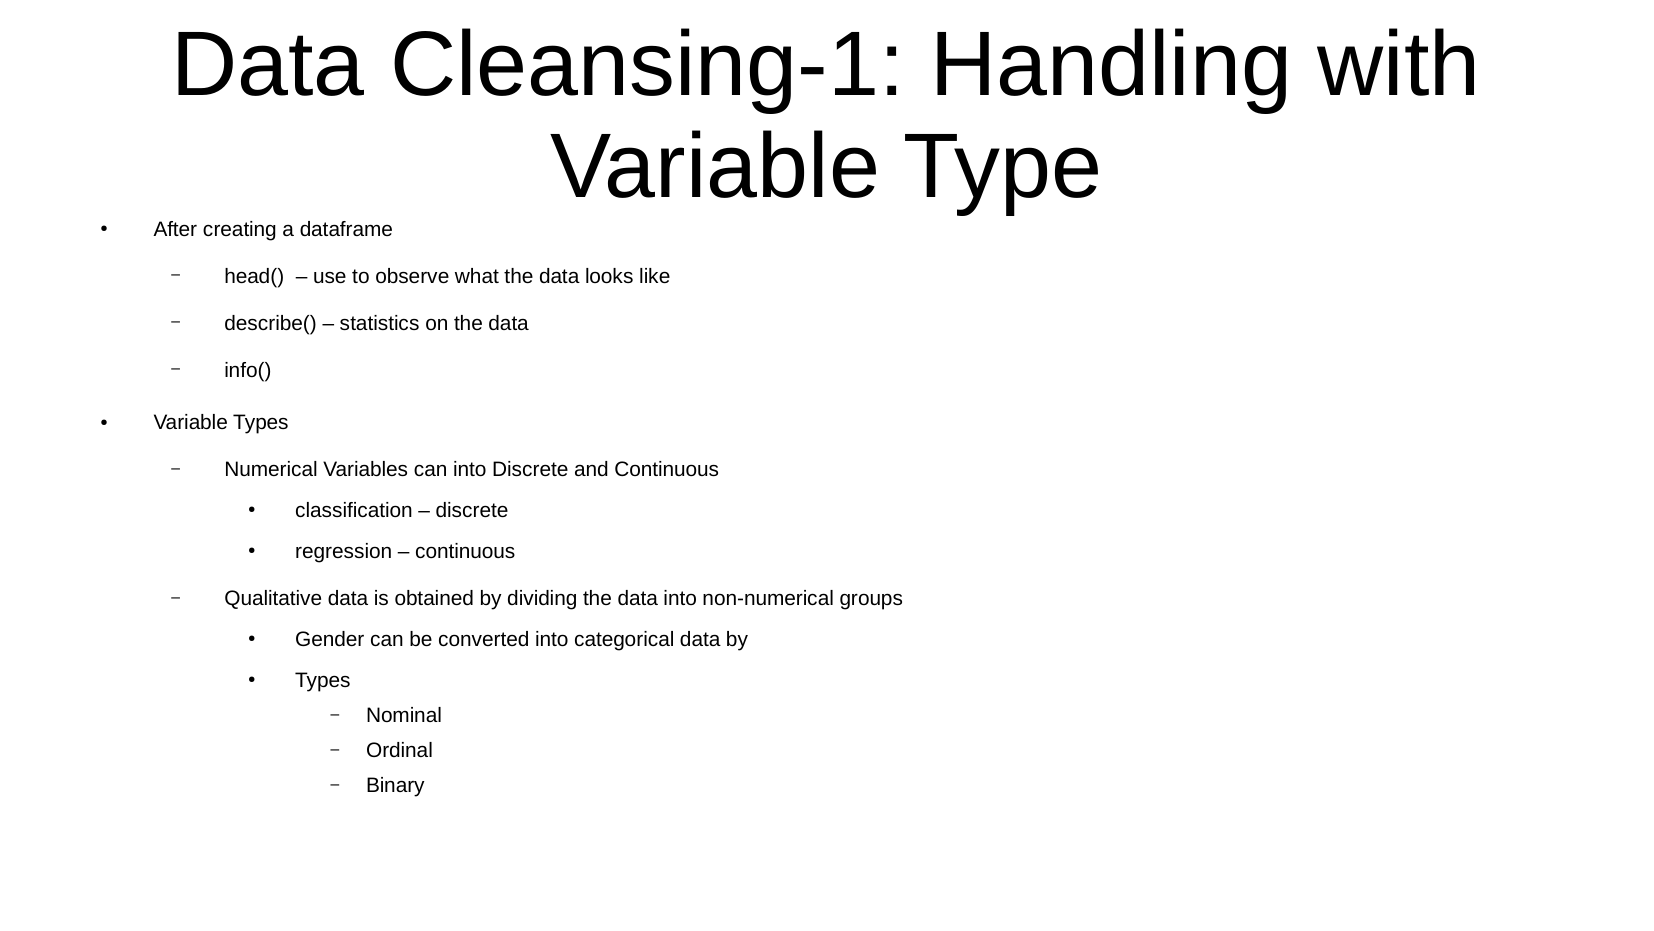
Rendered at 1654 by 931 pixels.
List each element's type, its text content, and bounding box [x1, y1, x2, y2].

title Data Cleansing-1: Handling with Variable Type [82, 12, 1571, 217]
list After creating a dataframe head() – use to observe what the data looks like describe() – statistics on the data info() Variable Types Numerical Variables can into Discrete and Continuous classification – discrete regression – continuous Qualitative data is obtained by dividing the data into non-numerical groups Gender can be converted into categorical data by Types Nominal Ordinal Binary [82, 217, 1636, 916]
